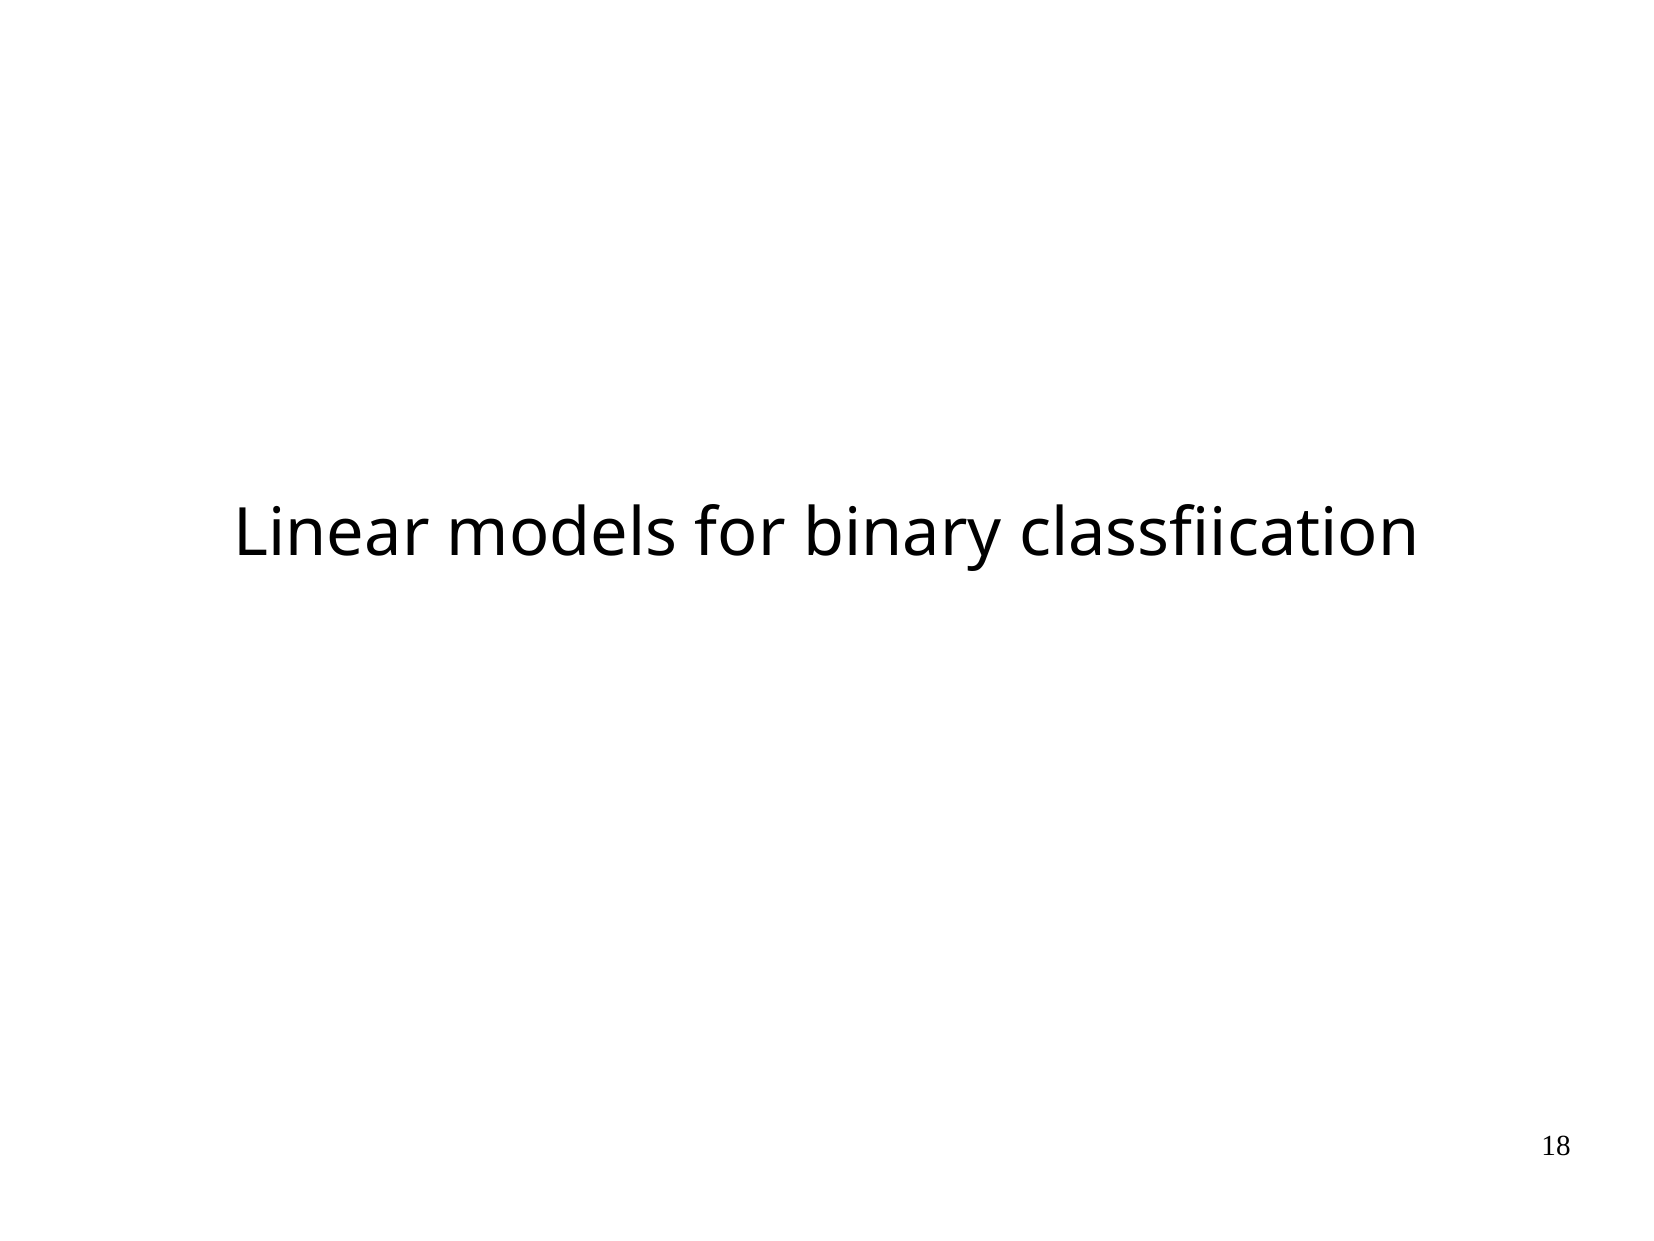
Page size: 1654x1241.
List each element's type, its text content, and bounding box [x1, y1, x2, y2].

subtitle Linear models for binary classfiication [82, 49, 1571, 1010]
